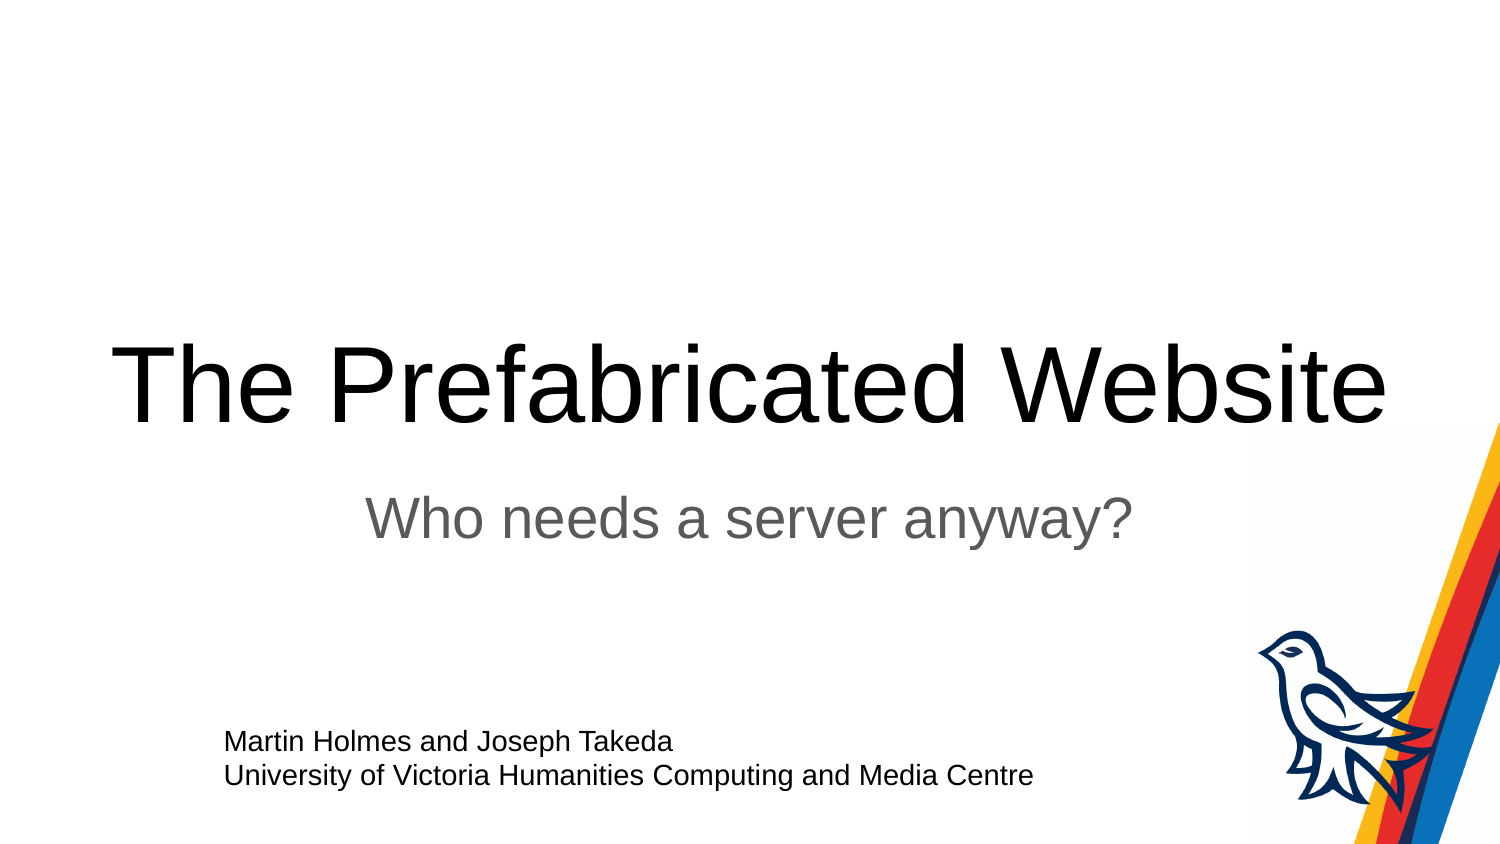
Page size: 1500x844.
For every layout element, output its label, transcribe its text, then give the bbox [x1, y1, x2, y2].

text_box Martin Holmes and Joseph Takeda University of Victoria Humanities Computing and Media Centre [208, 706, 1223, 810]
title The Prefabricated Website [51, 122, 1449, 459]
subtitle Who needs a server anyway? [51, 464, 1449, 595]
picture [1250, 423, 1500, 844]
